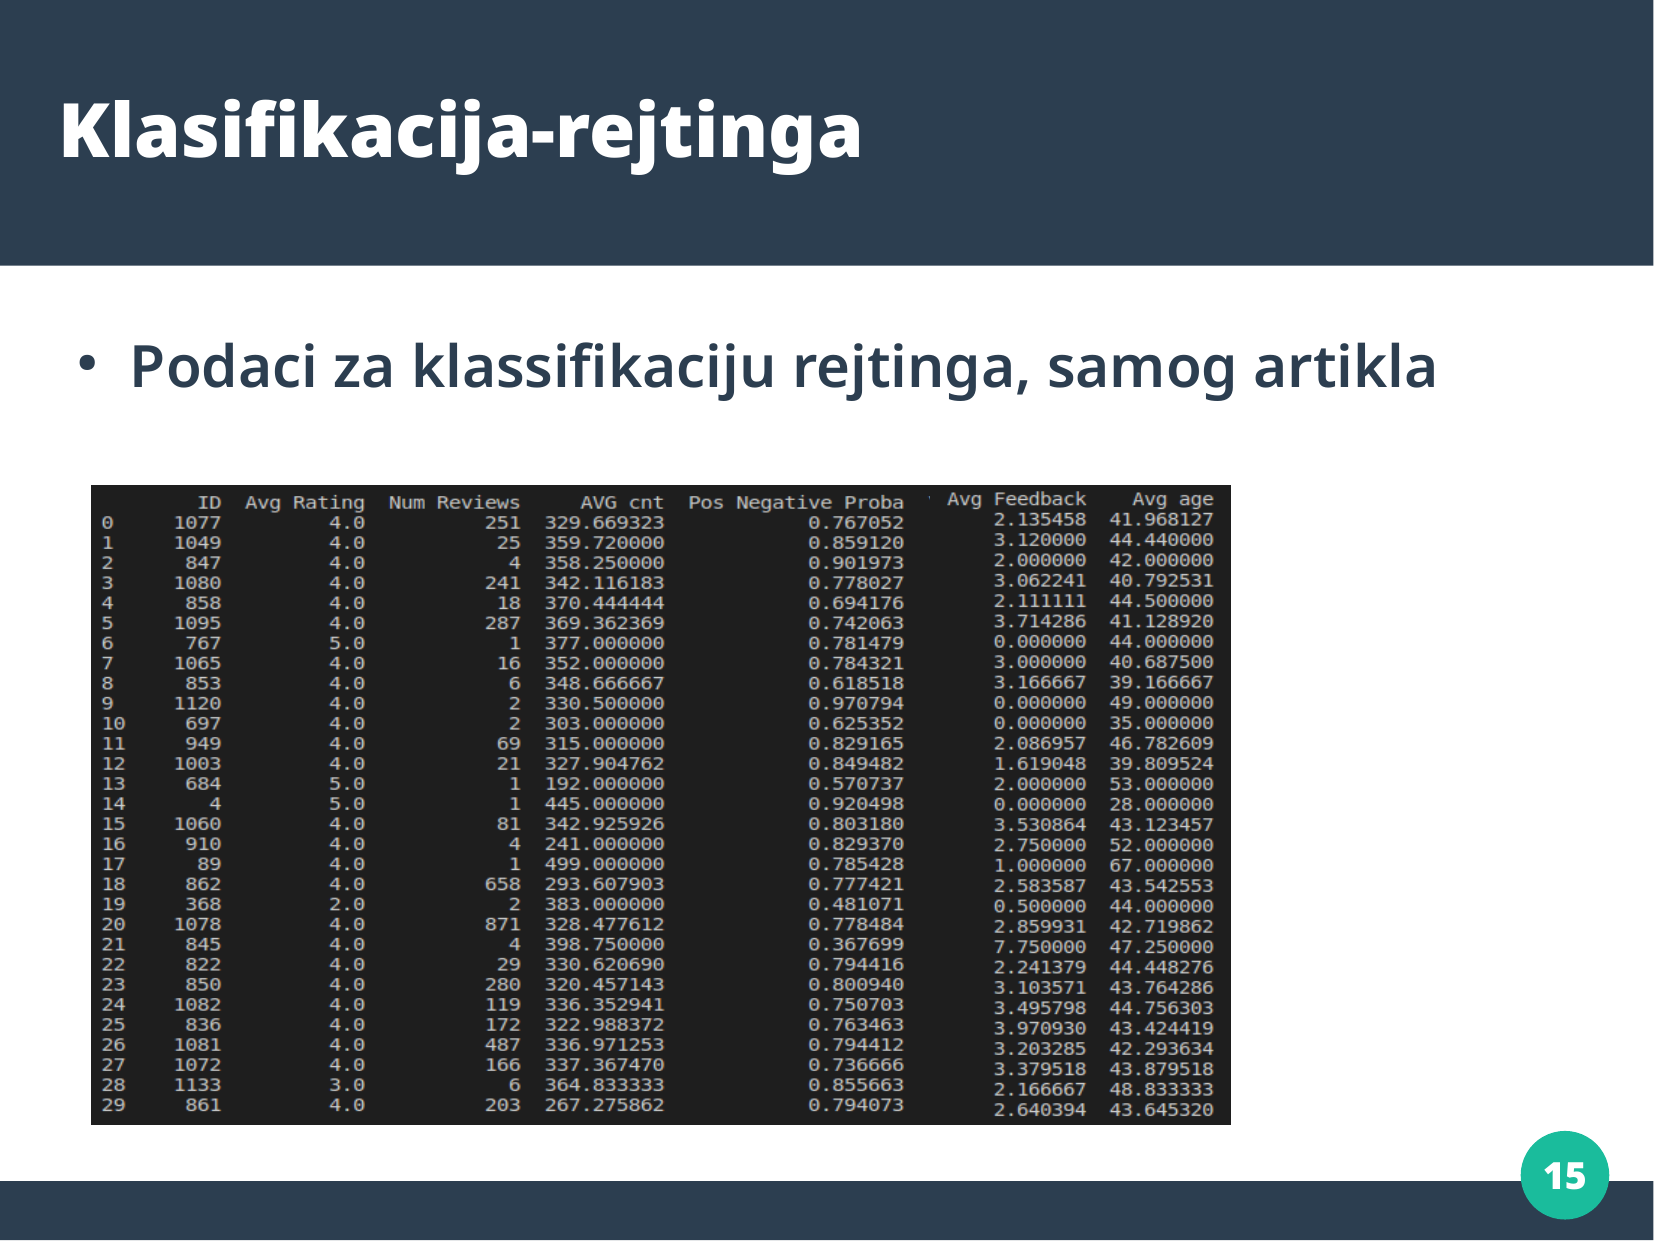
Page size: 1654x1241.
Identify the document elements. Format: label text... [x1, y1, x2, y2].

title Klasifikacija-rejtinga [59, 49, 1595, 207]
picture [91, 485, 1231, 1126]
list Podaci za klassifikaciju rejtinga, samog artikla [59, 324, 1595, 1152]
